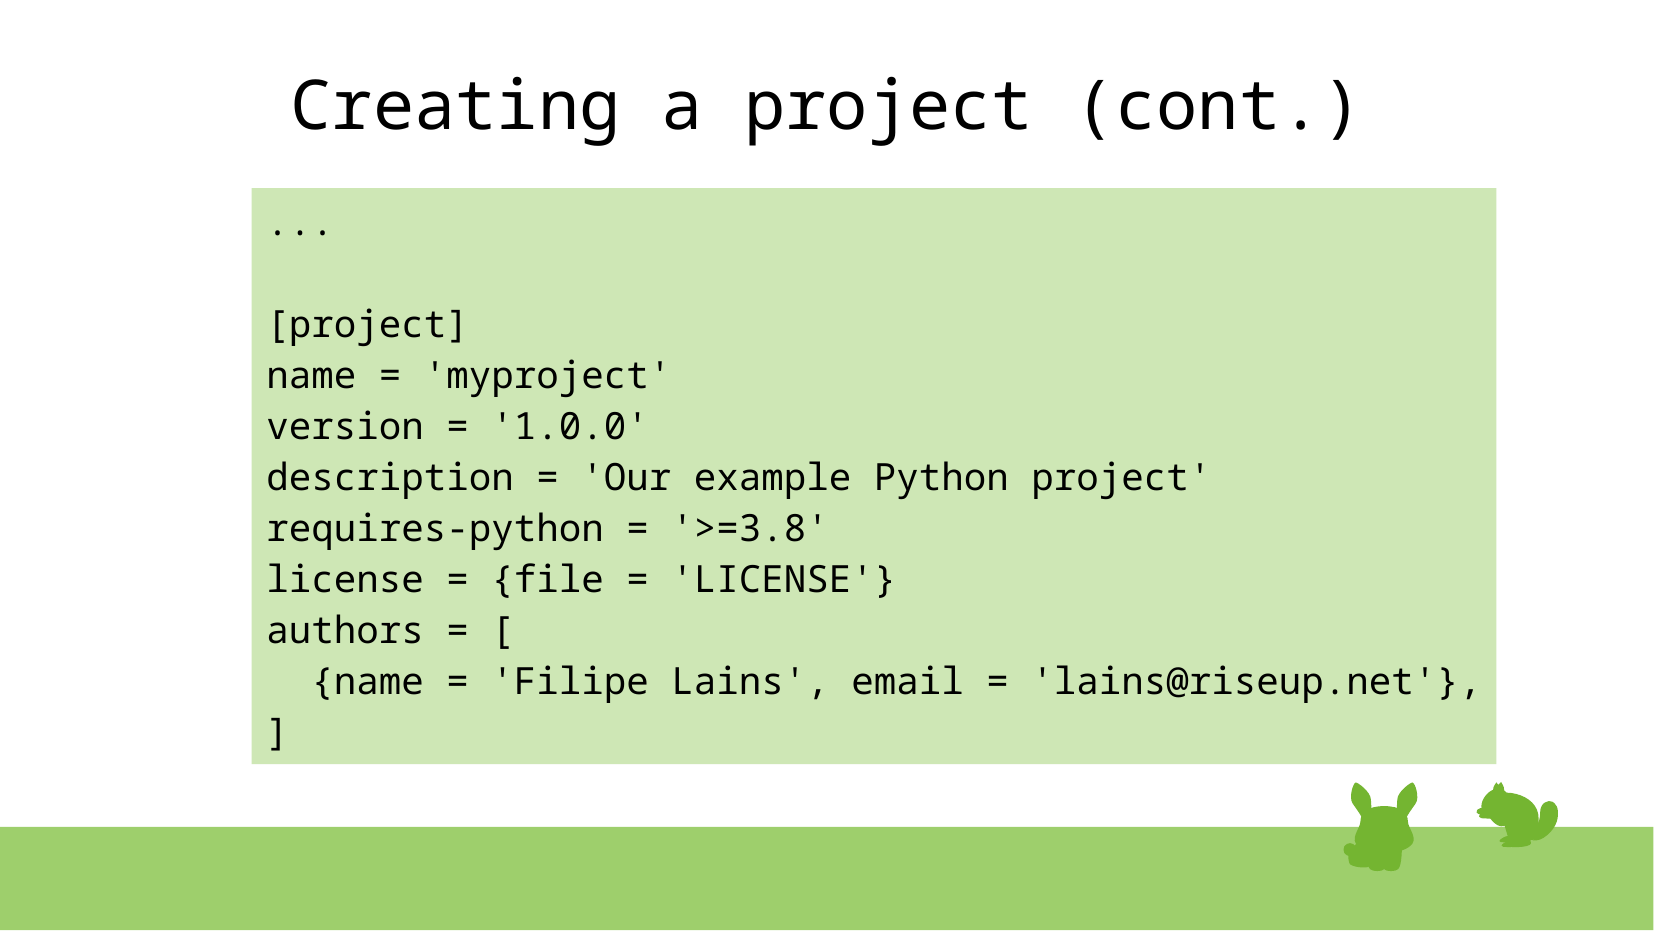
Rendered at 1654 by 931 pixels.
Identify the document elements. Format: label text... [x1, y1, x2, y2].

title Creating a project (cont.) [88, 29, 1565, 178]
text_box ... [project] name = 'myproject' version = '1.0.0' description = 'Our example Python project' requires-python = '>=3.8' license = {file = 'LICENSE'} authors = [ {name = 'Filipe Lains', email = 'lains@riseup.net'}, ] [251, 188, 1402, 743]
